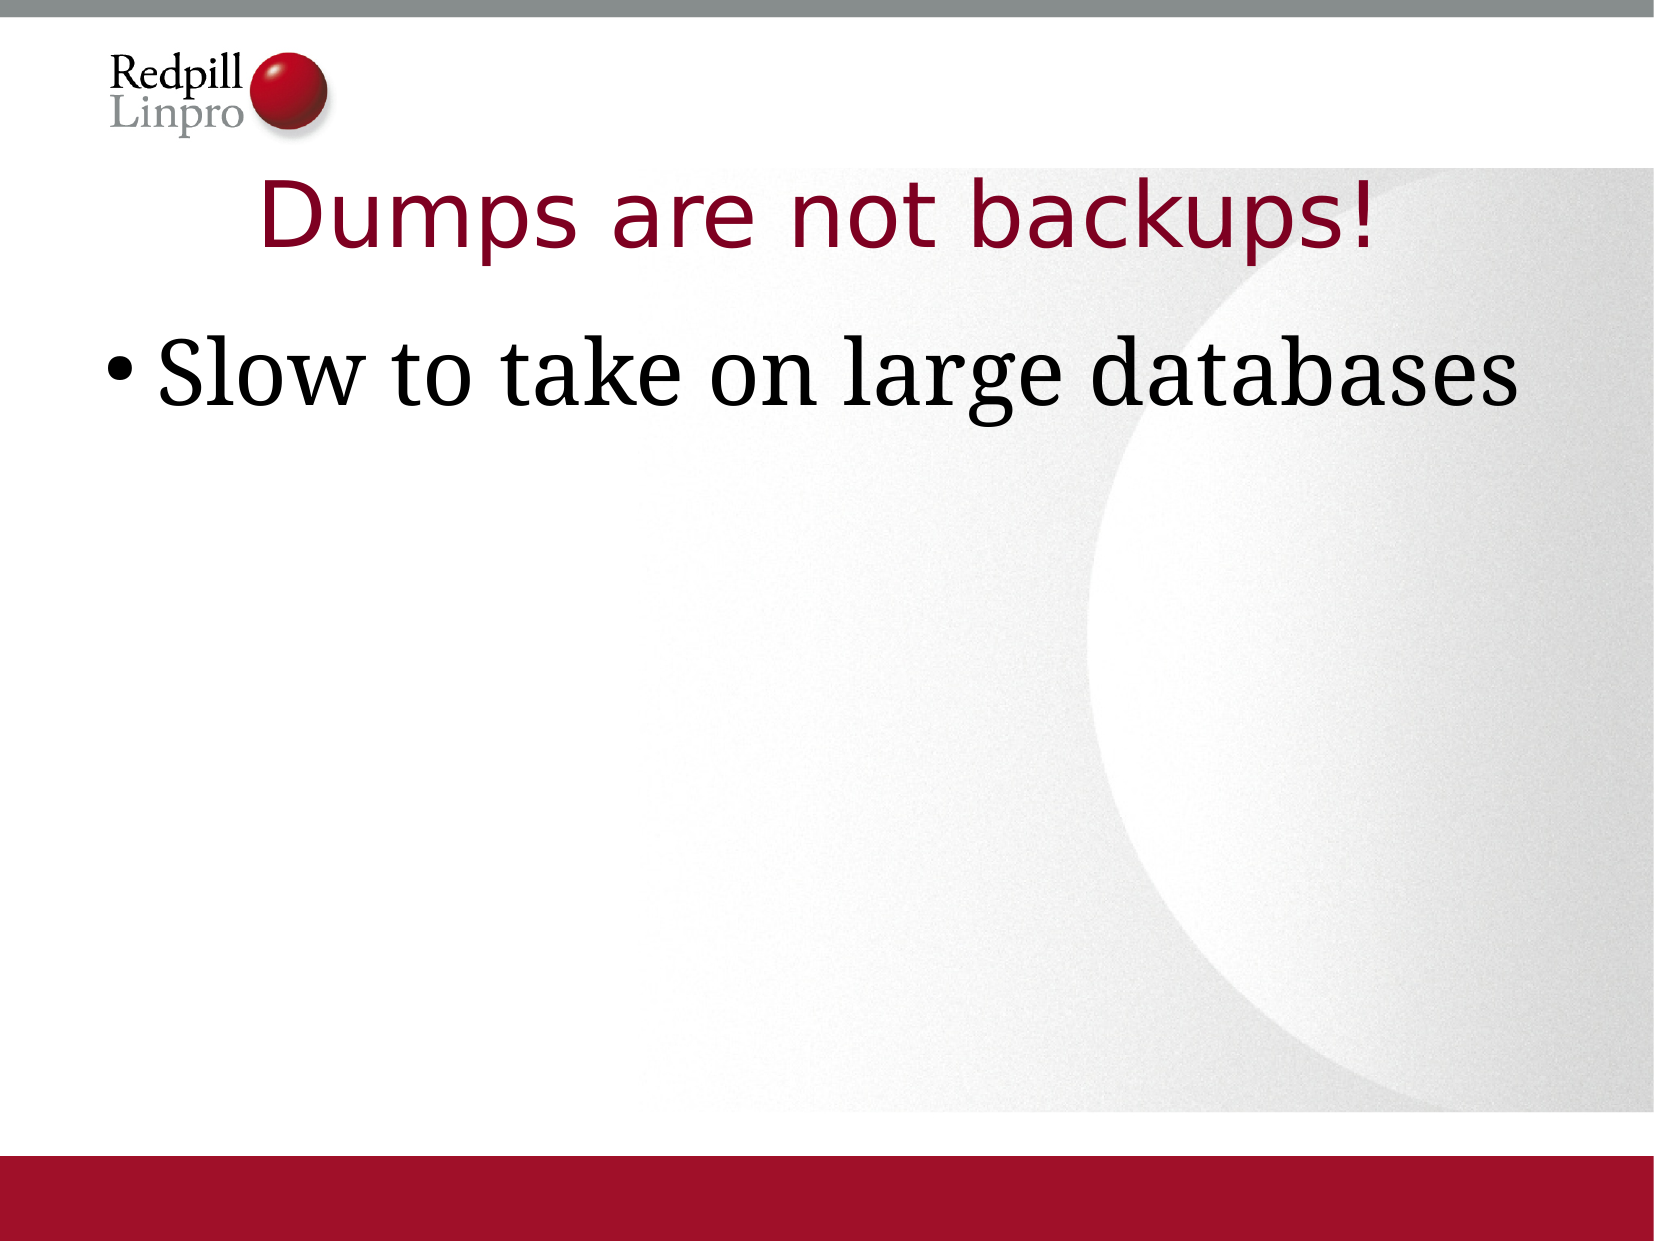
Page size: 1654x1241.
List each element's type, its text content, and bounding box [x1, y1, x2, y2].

picture [0, 0, 1654, 1241]
list Slow to take on large databases [85, 307, 1574, 1112]
title Dumps are not backups! [76, 147, 1565, 285]
